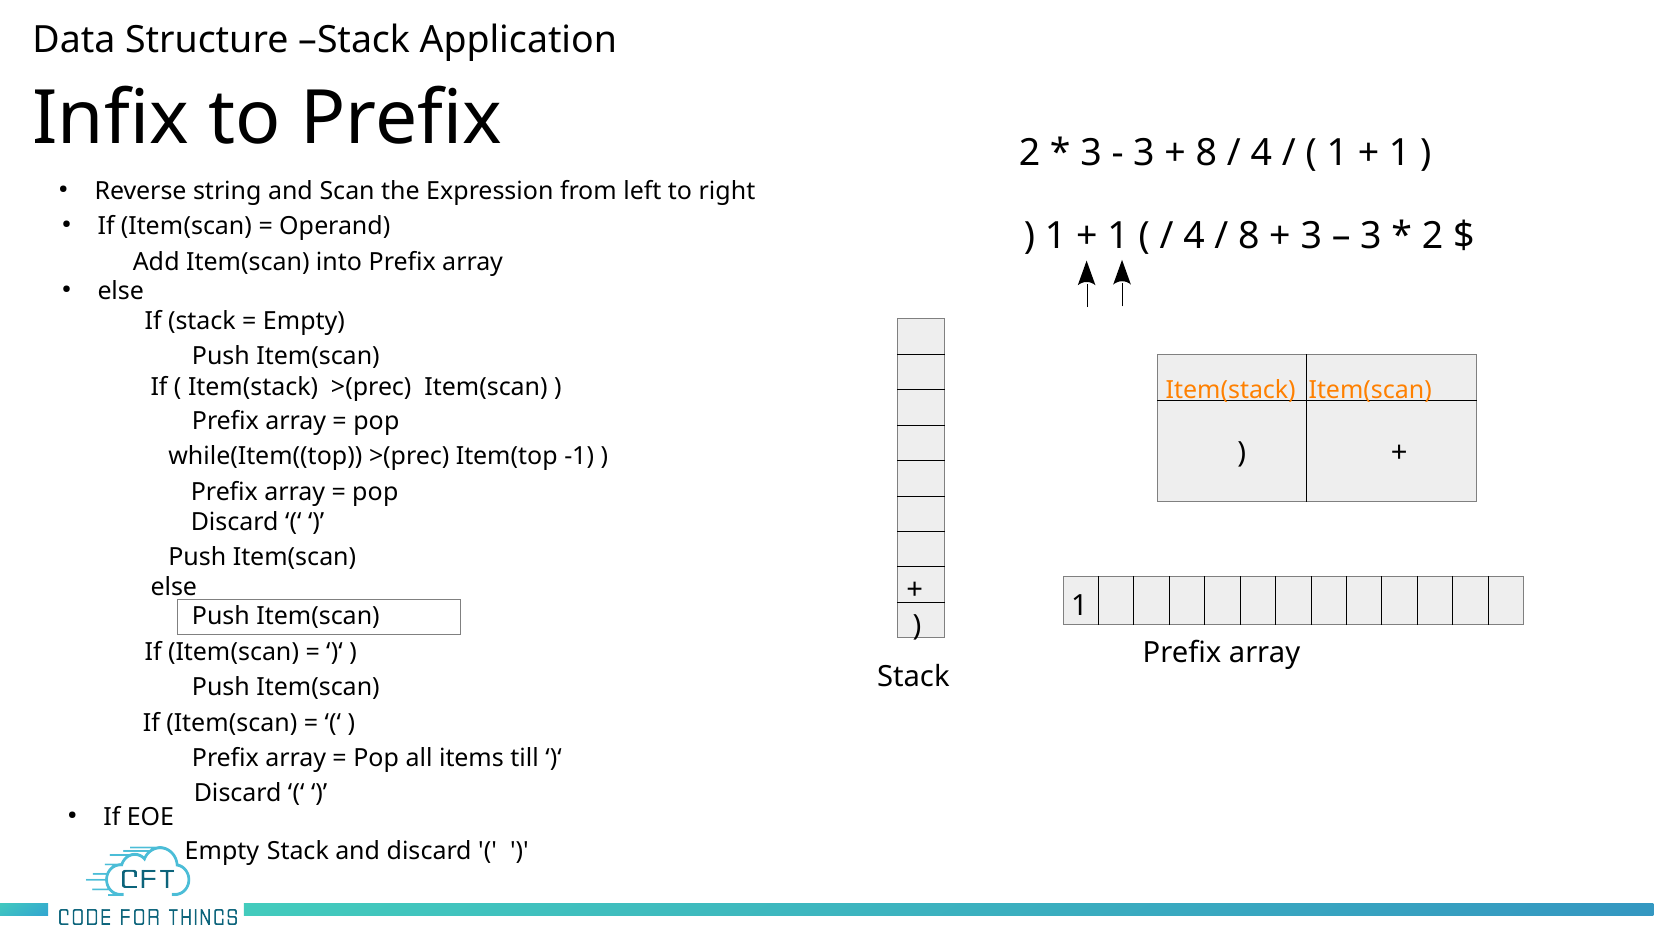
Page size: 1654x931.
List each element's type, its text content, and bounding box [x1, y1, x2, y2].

text_box [1312, 576, 1346, 625]
text_box If (Item(scan) = ‘)‘ ) [94, 625, 508, 671]
text_box [1276, 576, 1311, 624]
text_box Push Item(scan) [141, 590, 414, 625]
text_box [1134, 576, 1169, 624]
text_box Push Item(scan) [141, 661, 473, 706]
text_box [897, 318, 945, 354]
text_box Push Item(scan) [118, 531, 390, 576]
text_box 1 [1056, 576, 1105, 627]
text_box If (stack = Empty) [94, 295, 449, 355]
text_box + [1376, 423, 1431, 473]
text_box Prefix array = Pop all items till ‘)‘ [141, 732, 685, 792]
text_box while(Item((top)) >(prec) Item(top -1) ) [118, 430, 762, 489]
text_box Add Item(scan) into Prefix array [82, 236, 780, 286]
text_box ) 1 + 1 ( / 4 / 8 + 3 – 3 * 2 $ [973, 200, 1577, 260]
text_box [897, 355, 945, 389]
text_box [1157, 410, 1306, 502]
text_box 2 * 3 - 3 + 8 / 4 / ( 1 + 1 ) [968, 118, 1554, 178]
text_box [897, 497, 945, 531]
text_box [1157, 354, 1306, 360]
text_box Prefix array = pop [141, 395, 498, 430]
text_box [897, 461, 945, 496]
text_box If (Item(scan) = ‘(‘ ) [92, 696, 449, 756]
text_box [1170, 576, 1204, 624]
text_box If (Item(scan) = Operand) [47, 200, 491, 260]
text_box If EOE [53, 791, 201, 836]
text_box [1489, 576, 1524, 625]
text_box Empty Stack and discard '(' ')' [134, 820, 656, 880]
text_box [897, 426, 945, 460]
text_box [897, 532, 945, 561]
text_box [1205, 576, 1240, 624]
text_box else [100, 561, 243, 621]
text_box Reverse string and Scan the Expression from left to right [44, 165, 960, 225]
text_box [1105, 576, 1133, 625]
text_box [1241, 576, 1275, 624]
text_box Discard ‘(‘ ‘)’ [143, 767, 475, 812]
text_box [1347, 576, 1381, 625]
text_box [1307, 354, 1477, 360]
picture [59, 846, 237, 925]
text_box else [47, 265, 213, 325]
text_box ) [897, 611, 943, 646]
text_box Item(stack) Item(scan) [1115, 360, 1483, 410]
text_box ) [1222, 423, 1267, 473]
text_box [1418, 576, 1452, 625]
text_box [414, 599, 461, 625]
text_box [1307, 410, 1477, 502]
text_box [1453, 576, 1488, 625]
text_box If ( Item(stack) >(prec) Item(scan) ) [100, 360, 632, 406]
text_box + [891, 561, 946, 611]
text_box Prefix array = pop [140, 466, 442, 526]
text_box Push Item(scan) [141, 330, 473, 390]
text_box Stack [862, 647, 973, 697]
text_box Discard ‘(‘ ‘)’ [140, 496, 376, 531]
text_box Prefix array [1128, 624, 1341, 674]
title Data Structure –Stack Application Infix to Prefix [32, 12, 1536, 166]
text_box [897, 390, 945, 425]
text_box [1382, 576, 1417, 625]
